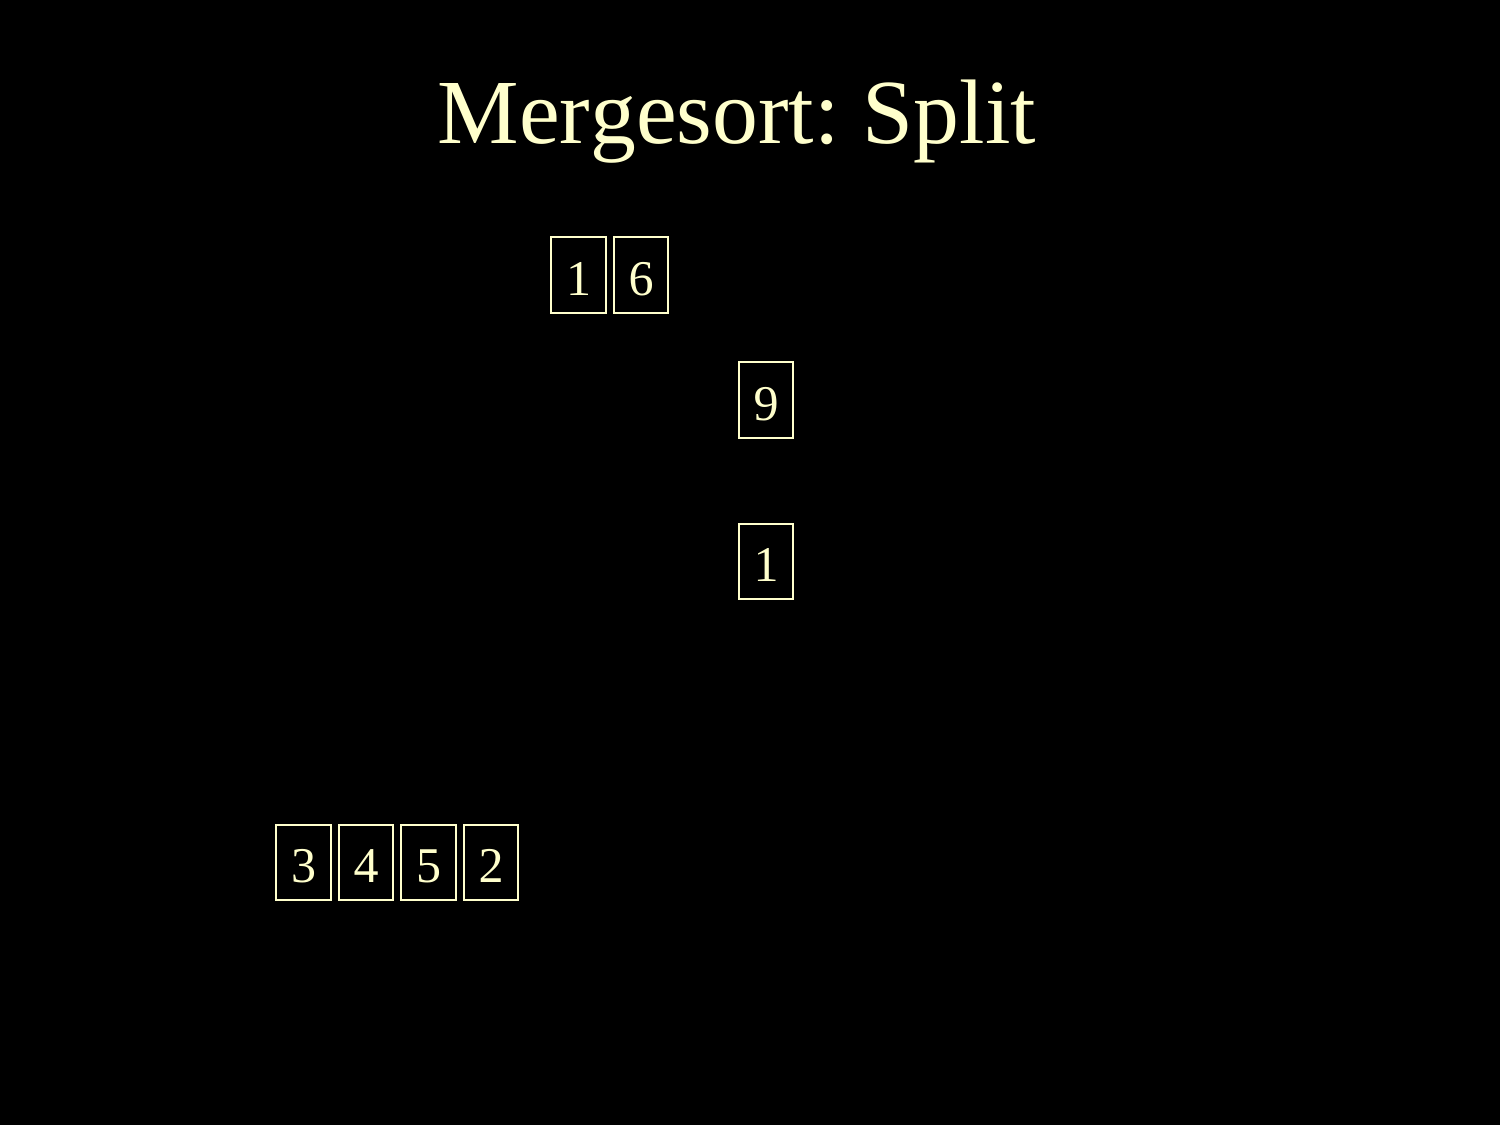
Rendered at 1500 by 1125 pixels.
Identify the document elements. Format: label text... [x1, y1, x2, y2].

text_box 2 [463, 824, 519, 901]
text_box 3 [276, 824, 331, 901]
text_box 9 [738, 362, 794, 438]
text_box 1 [738, 523, 794, 600]
text_box 6 [613, 237, 669, 313]
text_box 4 [338, 824, 394, 901]
text_box 5 [401, 824, 456, 901]
title Mergesort: Split [8, 50, 1467, 176]
text_box 1 [551, 237, 606, 313]
